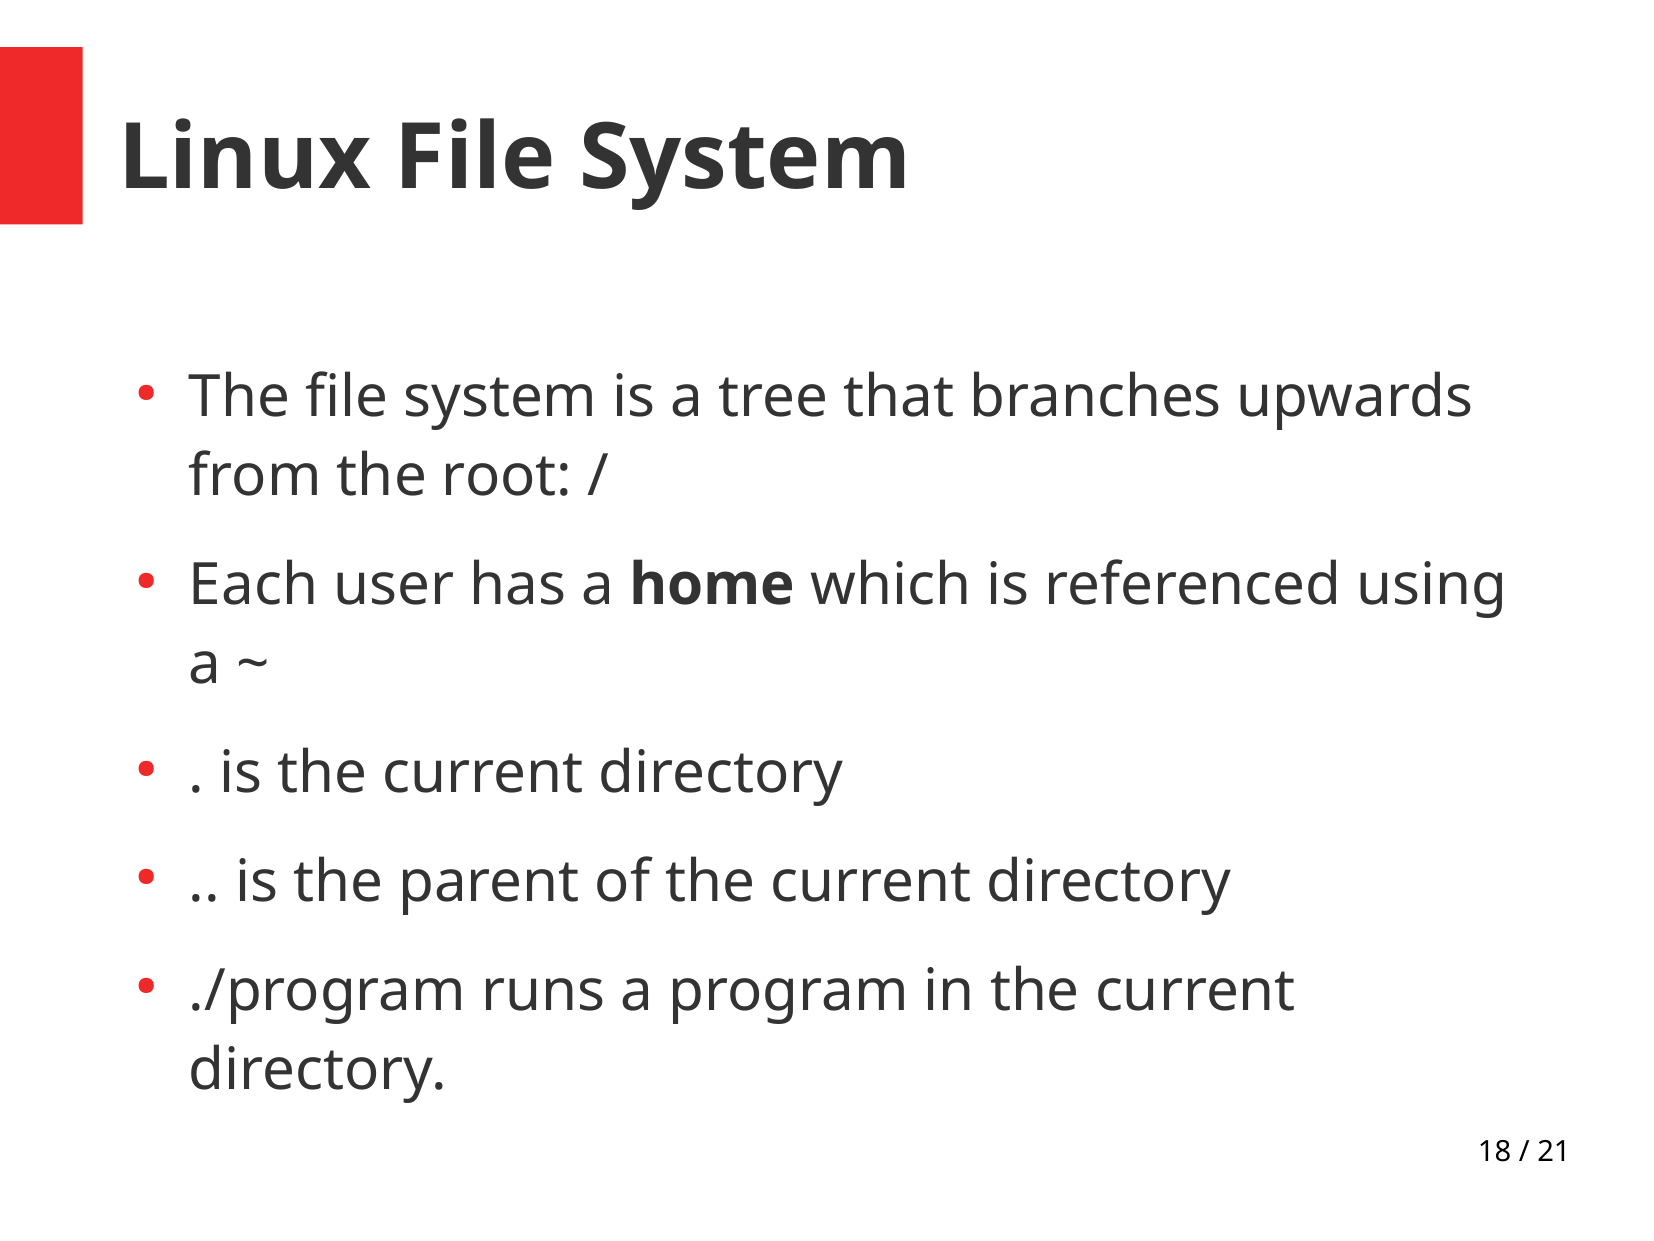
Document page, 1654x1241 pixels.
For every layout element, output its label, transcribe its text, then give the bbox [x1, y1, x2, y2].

title Linux File System [118, 49, 1571, 257]
list The file system is a tree that branches upwards from the root: / Each user has a home which is referenced using a ~ . is the current directory .. is the parent of the current directory ./program runs a program in the current directory. [118, 354, 1536, 1074]
